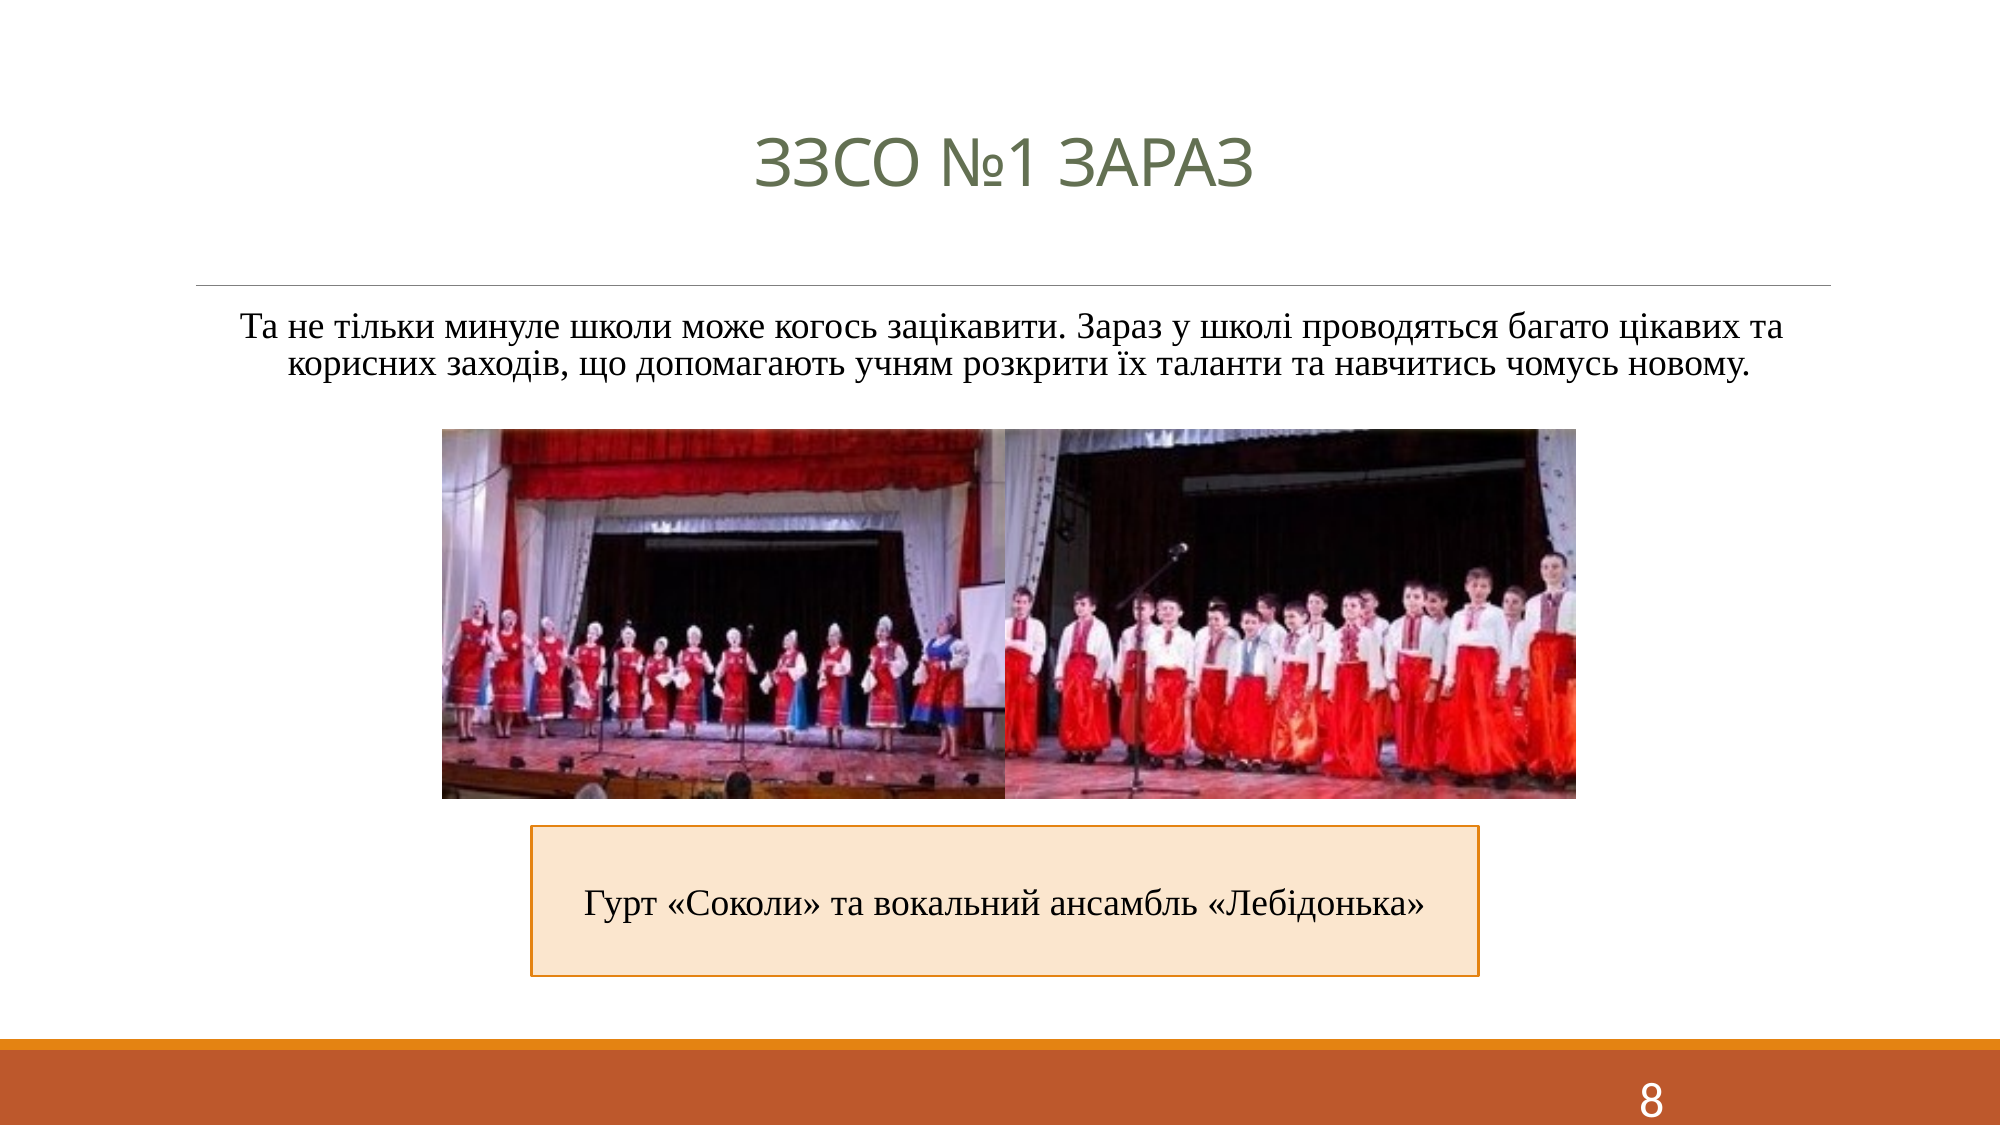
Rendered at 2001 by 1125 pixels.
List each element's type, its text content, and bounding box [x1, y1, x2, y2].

picture [442, 429, 1576, 799]
list Та не тільки минуле школи може когось зацікавити. Зараз у школі проводяться багато цікавих та корисних заходів, що допомагають учням розкрити їх таланти та навчитись чомусь новому. [180, 302, 1831, 402]
text_box Гурт «Соколи» та вокальний ансамбль «Лебідонька» [532, 826, 1479, 976]
title ЗЗСО №1 ЗАРАЗ [180, 47, 1831, 286]
text_box 8 [1624, 1059, 1840, 1120]
